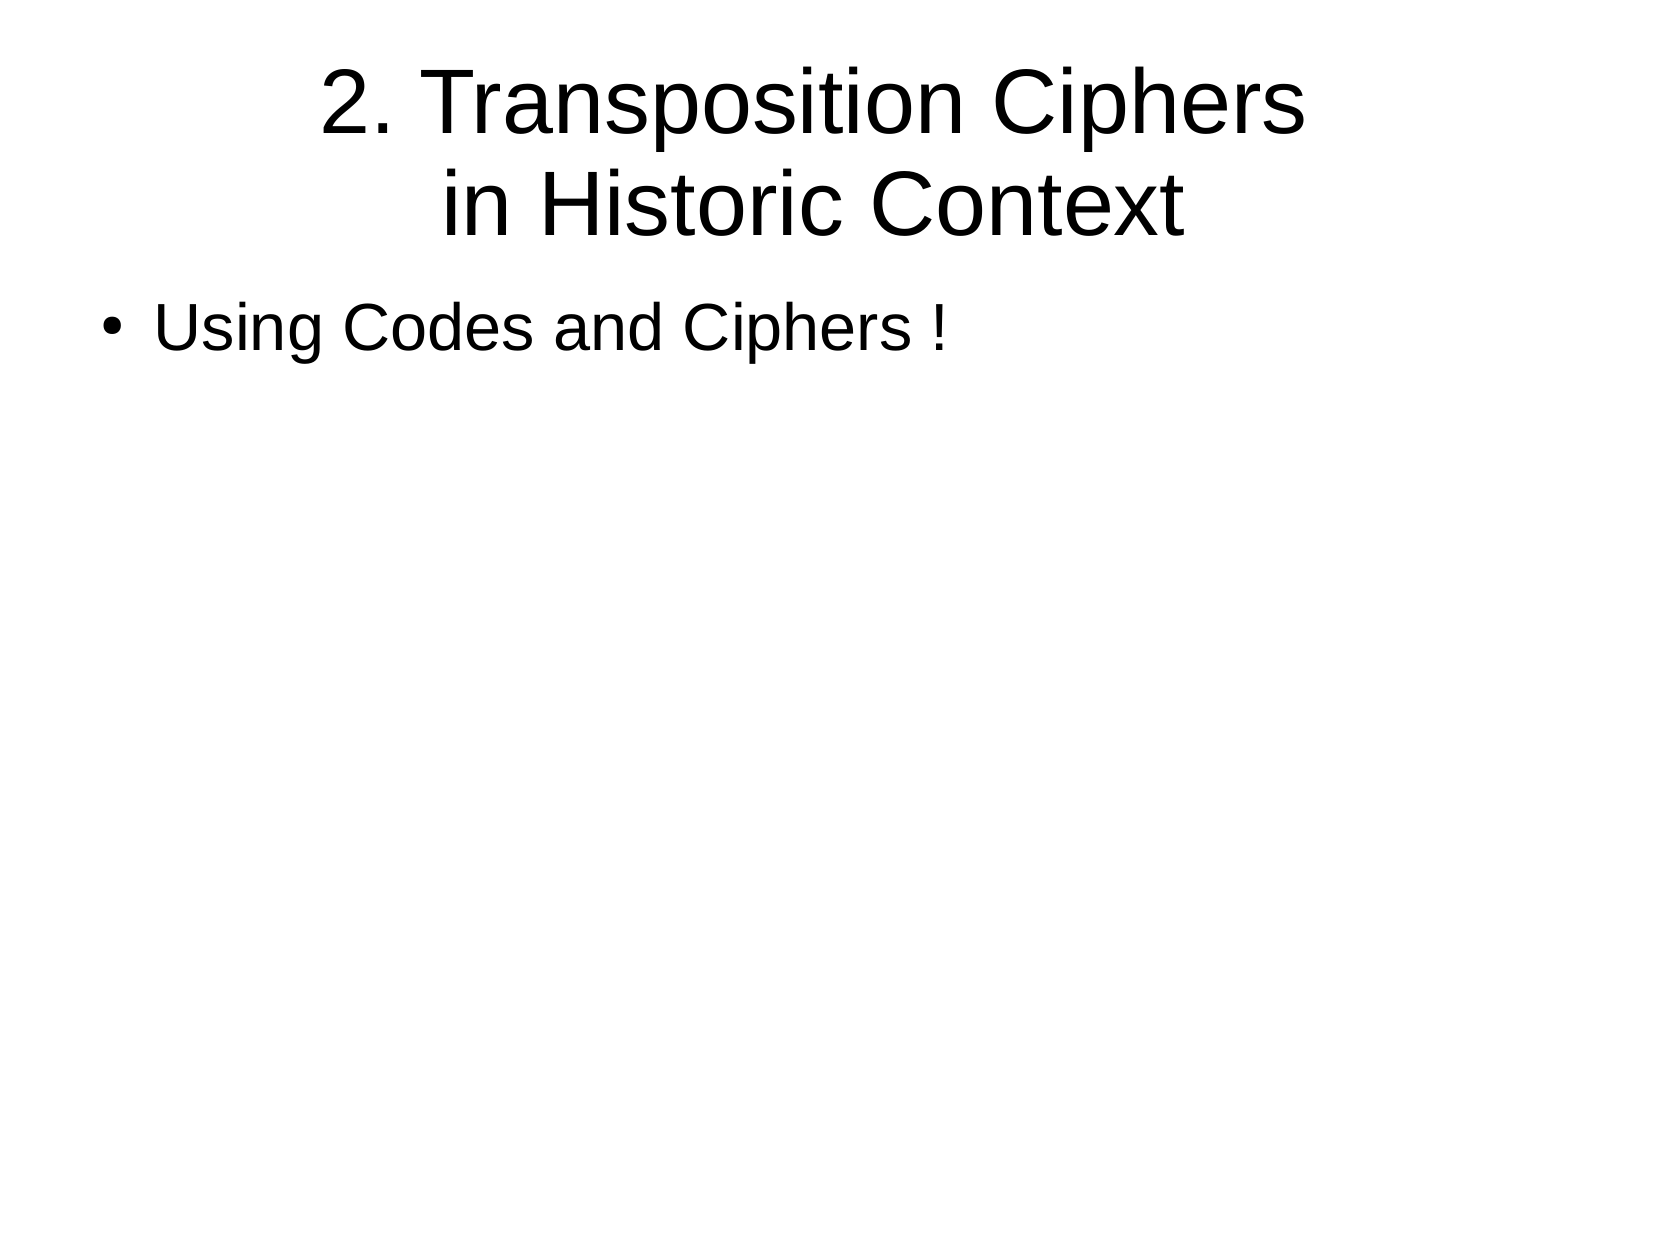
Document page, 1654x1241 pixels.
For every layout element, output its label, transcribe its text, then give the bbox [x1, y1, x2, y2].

list Using Codes and Ciphers ! [82, 290, 1571, 1010]
title 2. Transposition Ciphers in Historic Context [82, 49, 1571, 257]
